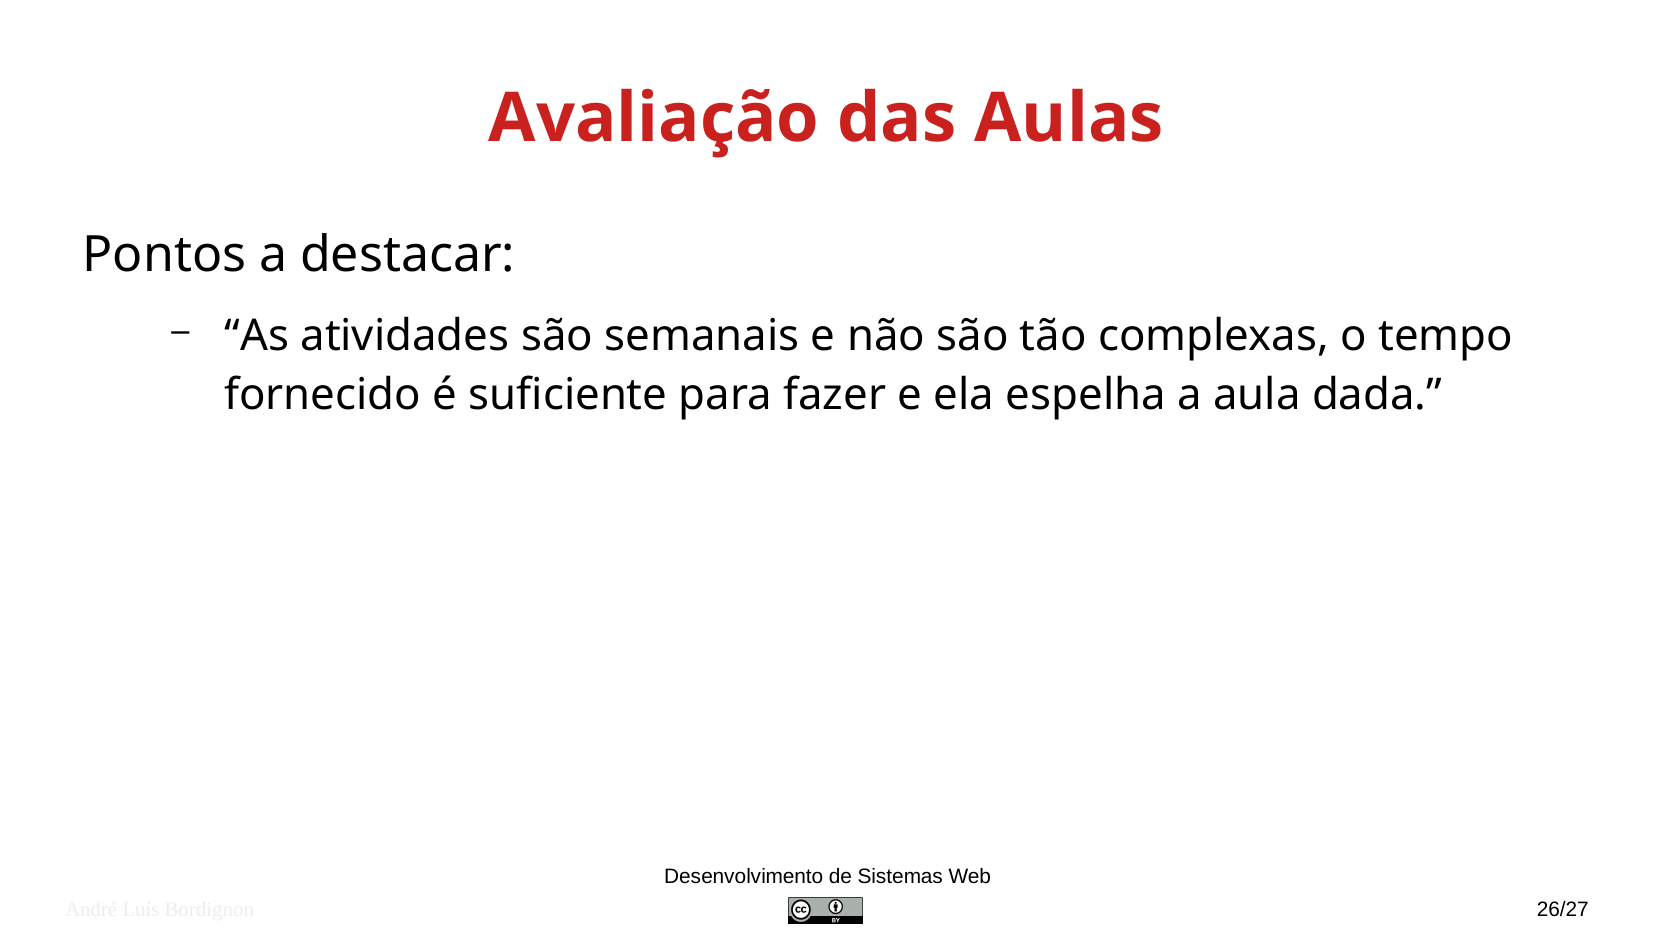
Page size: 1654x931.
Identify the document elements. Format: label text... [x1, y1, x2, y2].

picture [788, 897, 863, 924]
title Avaliação das Aulas [82, 37, 1571, 193]
list Pontos a destacar: “As atividades são semanais e não são tão complexas, o tempo fornecido é suficiente para fazer e ela espelha a aula dada.” [82, 217, 1571, 827]
